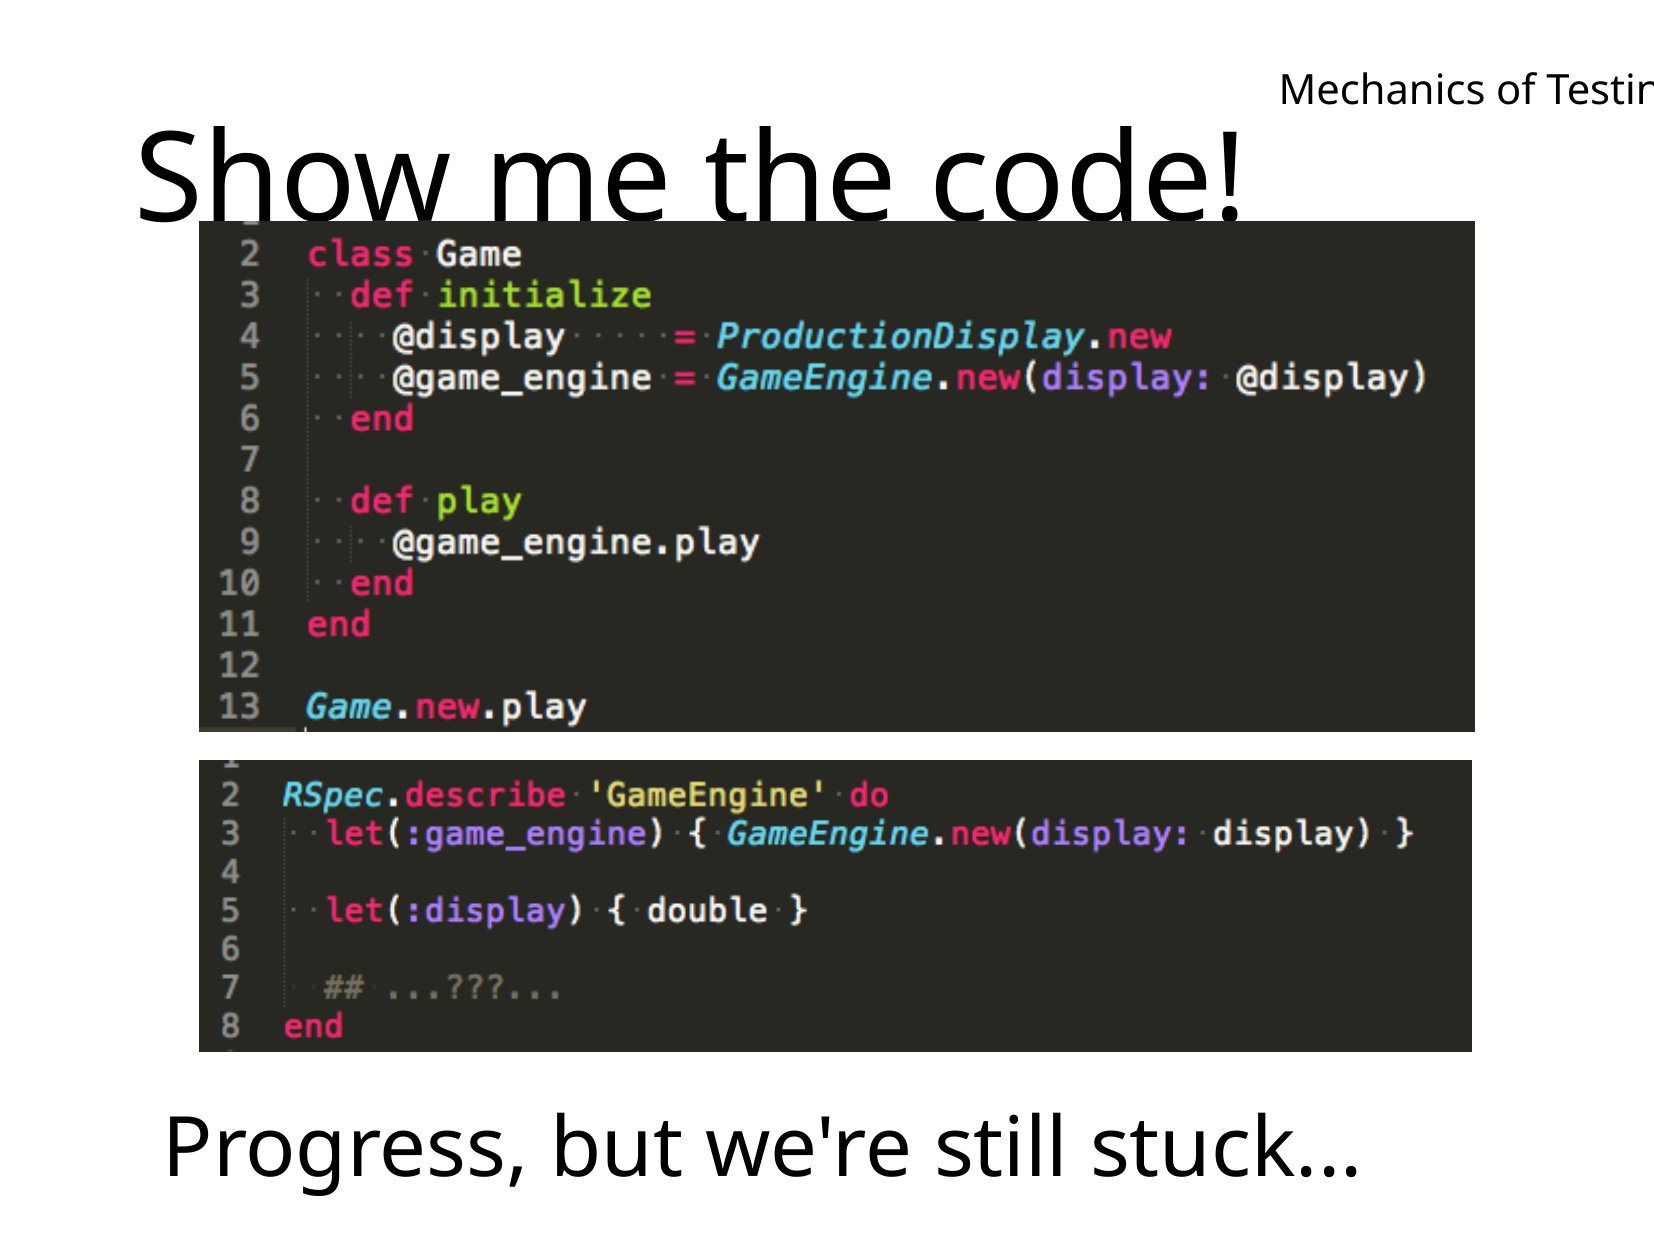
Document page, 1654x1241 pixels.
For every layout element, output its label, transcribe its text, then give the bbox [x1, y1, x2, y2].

picture [199, 221, 1475, 732]
text_box Progress, but we're still stuck... [148, 1080, 1411, 1172]
text_box Mechanics of Testing [1263, 51, 1603, 106]
text_box Show me the code! [120, 80, 1508, 211]
picture [199, 760, 1472, 1052]
